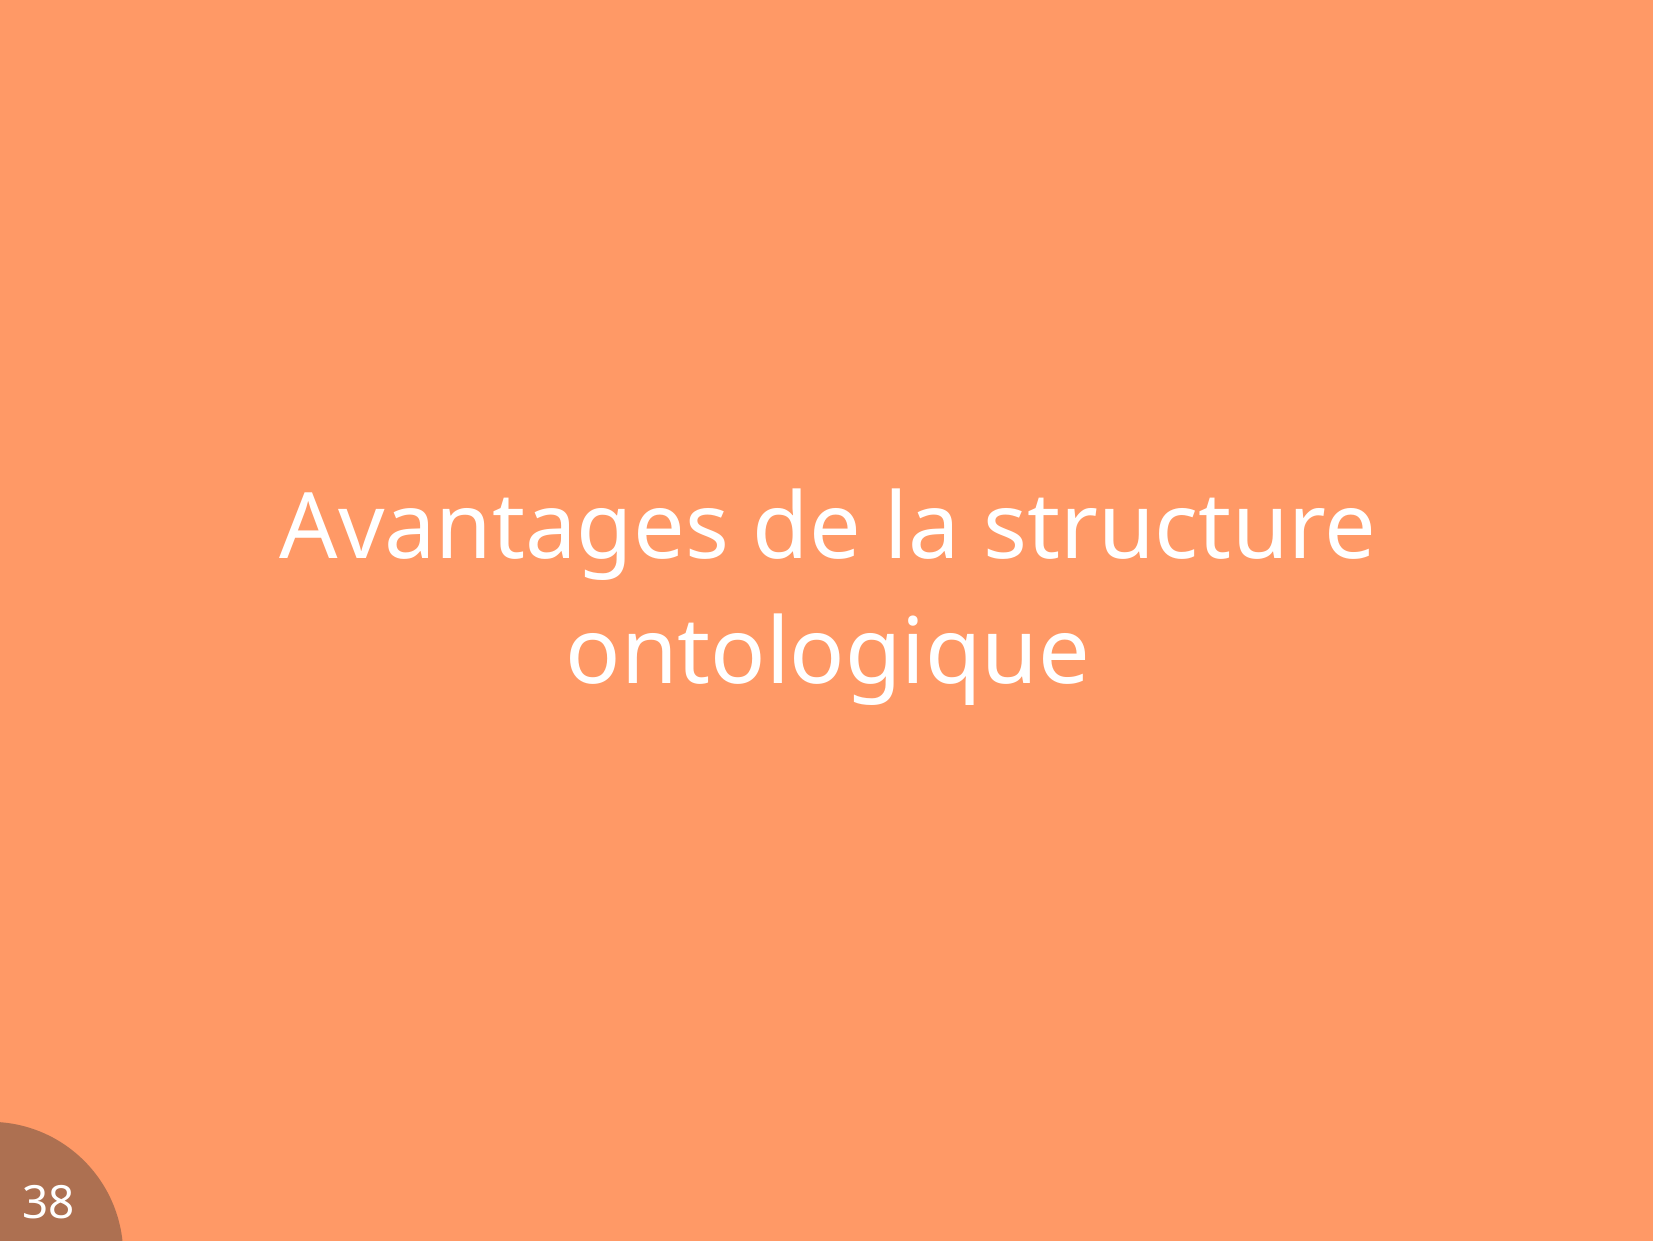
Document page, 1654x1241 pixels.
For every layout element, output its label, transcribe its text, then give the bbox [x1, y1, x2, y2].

title Avantages de la structure ontologique [84, 464, 1573, 708]
